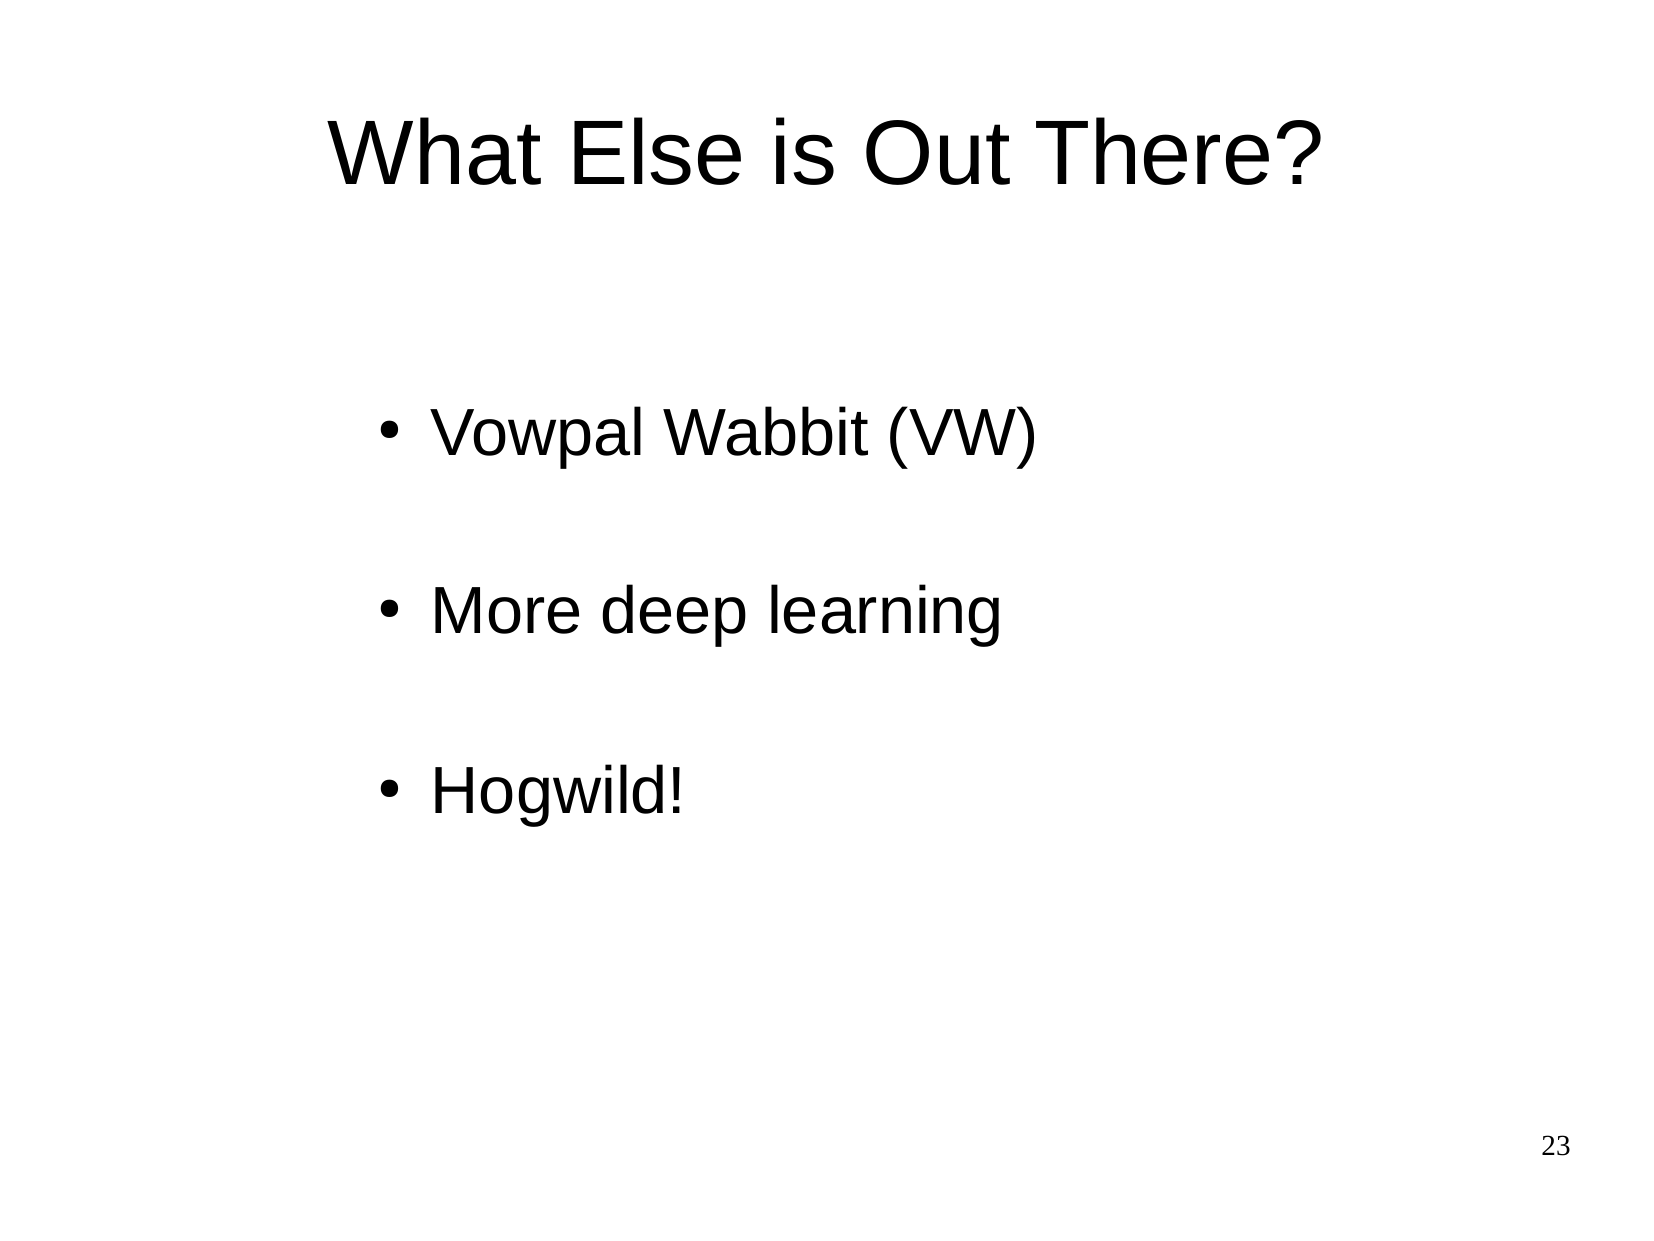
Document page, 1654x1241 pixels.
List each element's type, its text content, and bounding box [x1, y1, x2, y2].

title What Else is Out There? [82, 49, 1571, 257]
list Vowpal Wabbit (VW) More deep learning Hogwild! [360, 290, 1571, 1010]
